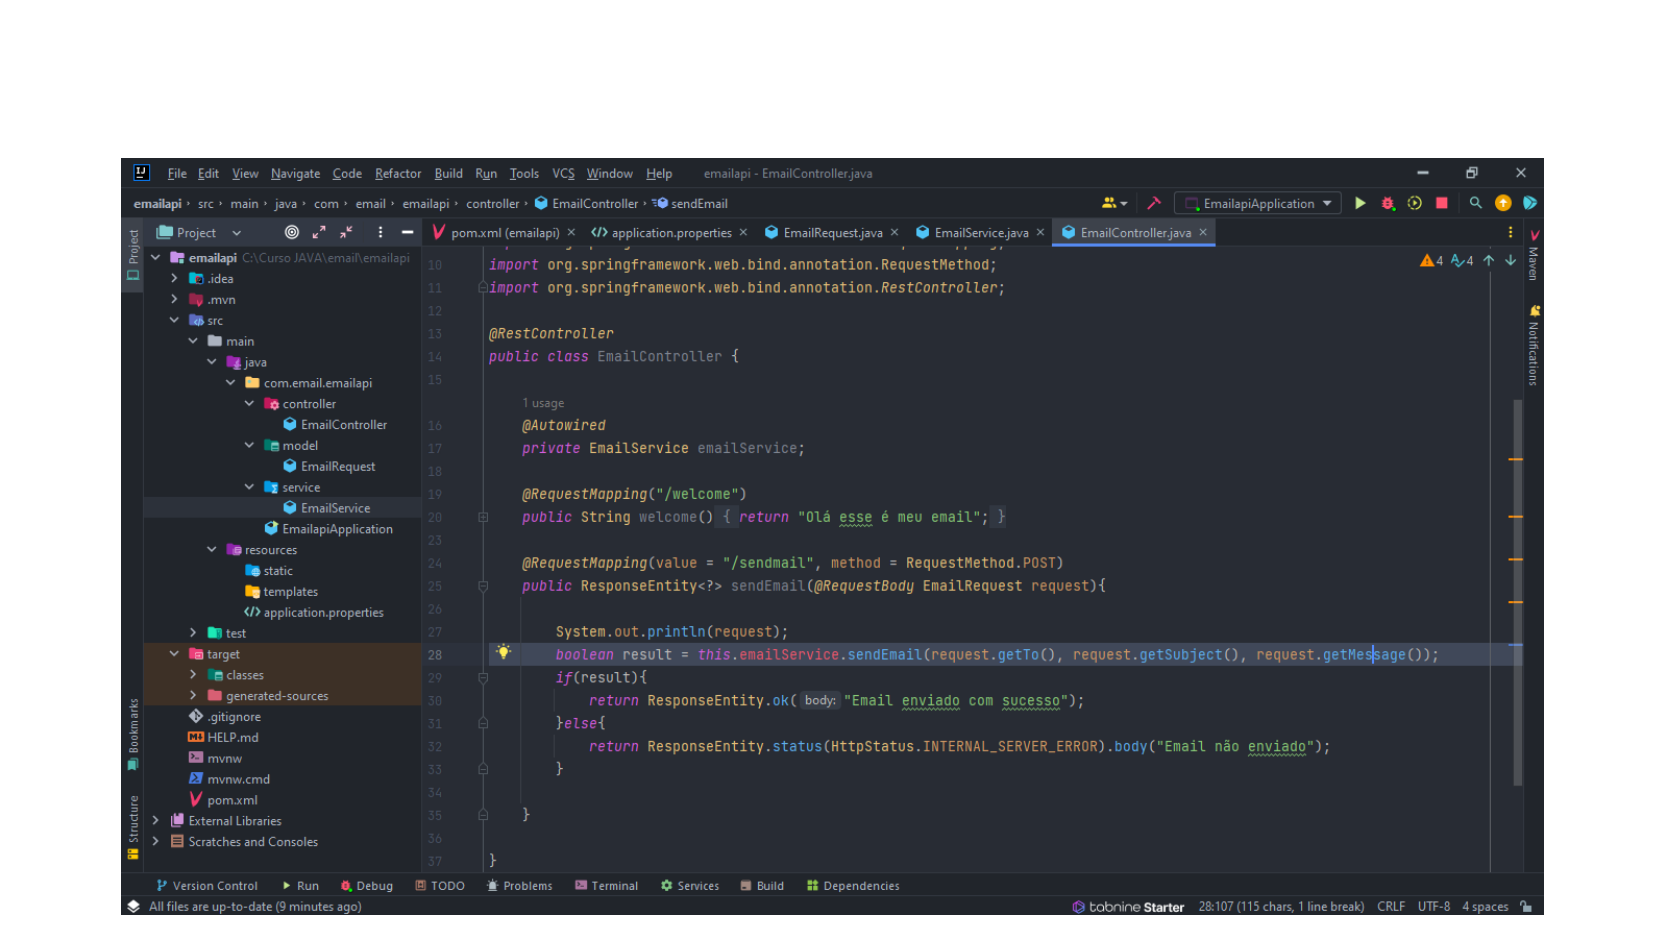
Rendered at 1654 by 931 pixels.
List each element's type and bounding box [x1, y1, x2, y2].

picture [121, 158, 1544, 915]
